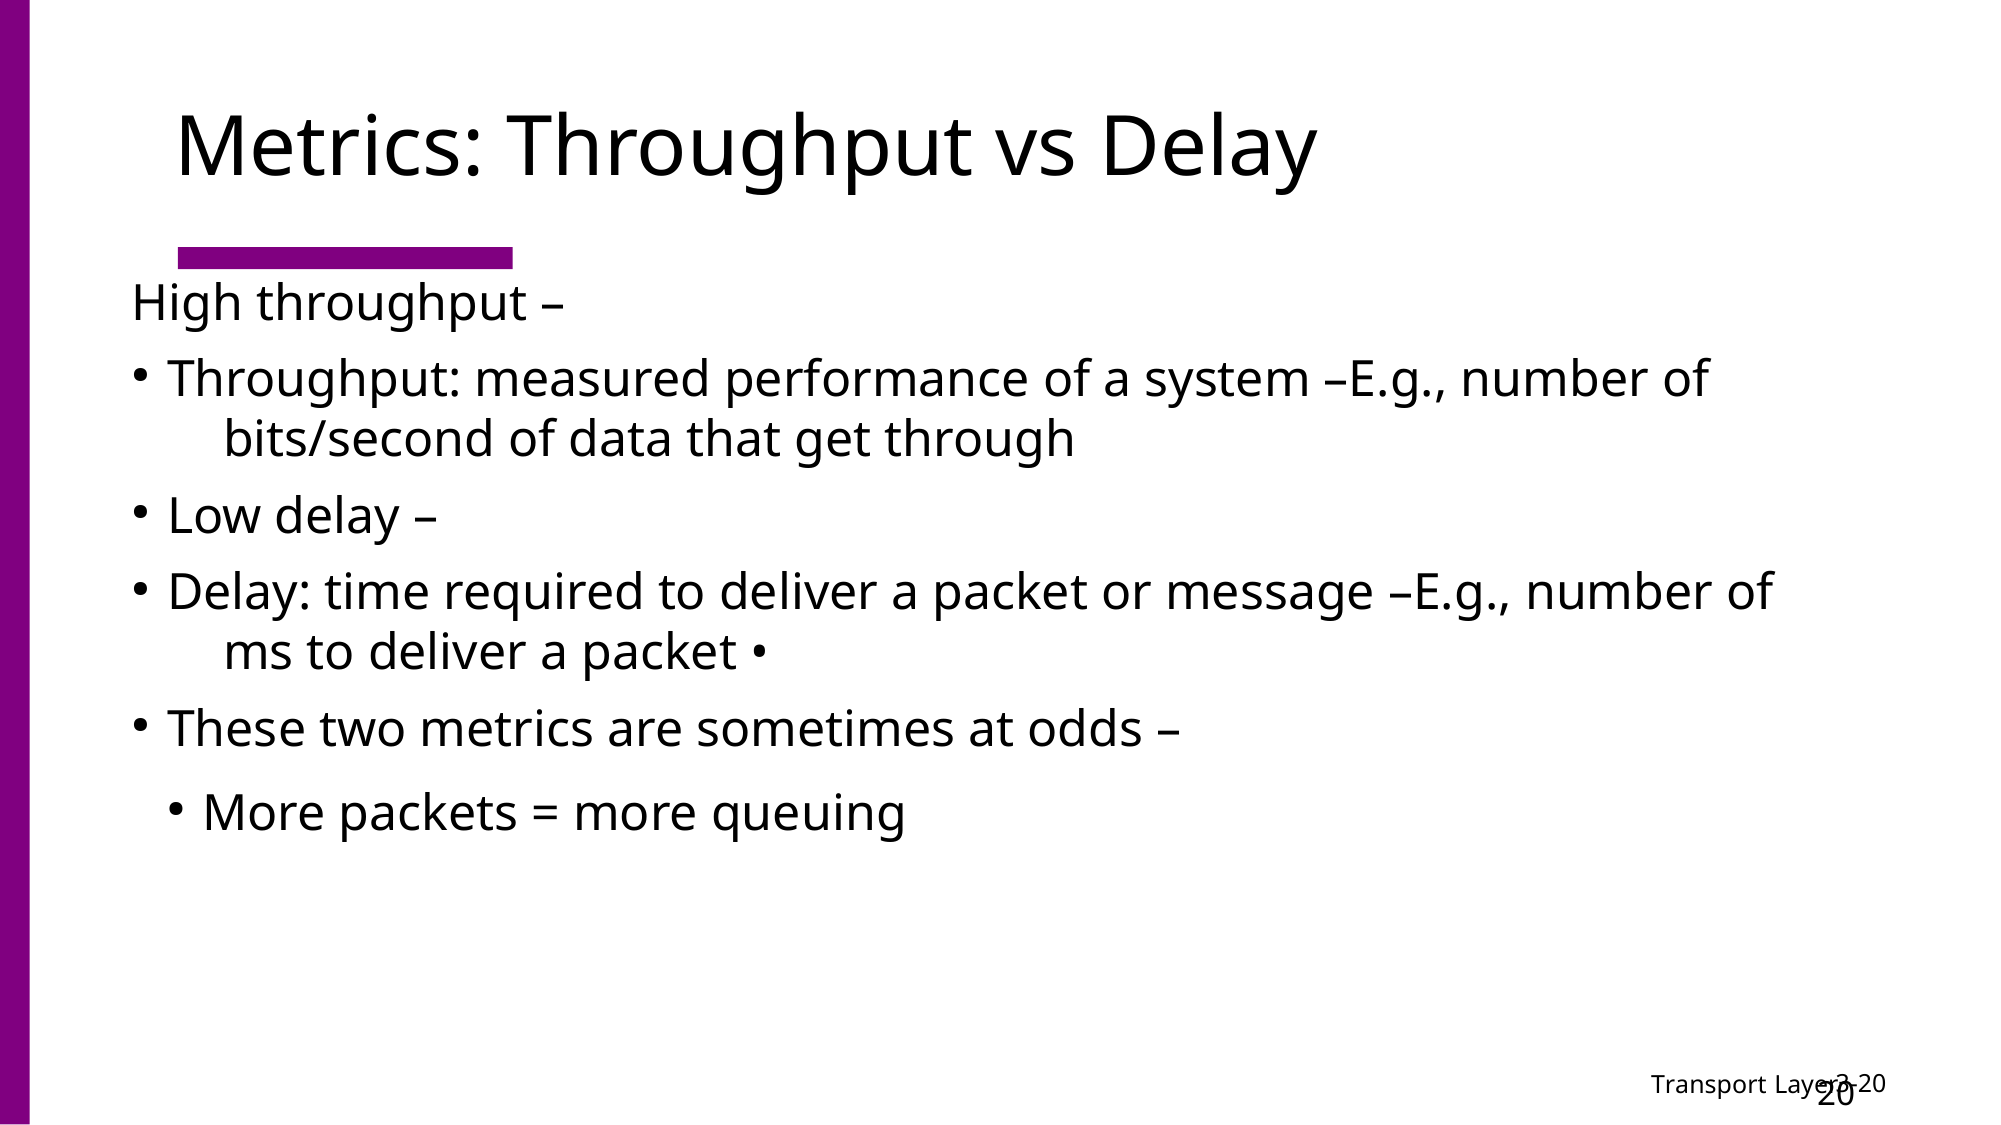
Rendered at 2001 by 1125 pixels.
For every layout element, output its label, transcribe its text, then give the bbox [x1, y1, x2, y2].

list High throughput – Throughput: measured performance of a system –E.g., number of bits/second of data that get through Low delay – Delay: time required to deliver a packet or message –E.g., number of ms to deliver a packet • These two metrics are sometimes at odds – More packets = more queuing [116, 262, 1815, 1026]
text_box Transport Layer [1219, 1057, 1854, 1105]
title Metrics: Throughput vs Delay [123, 57, 1824, 227]
text_box 3-<number> [1820, 1060, 1969, 1106]
